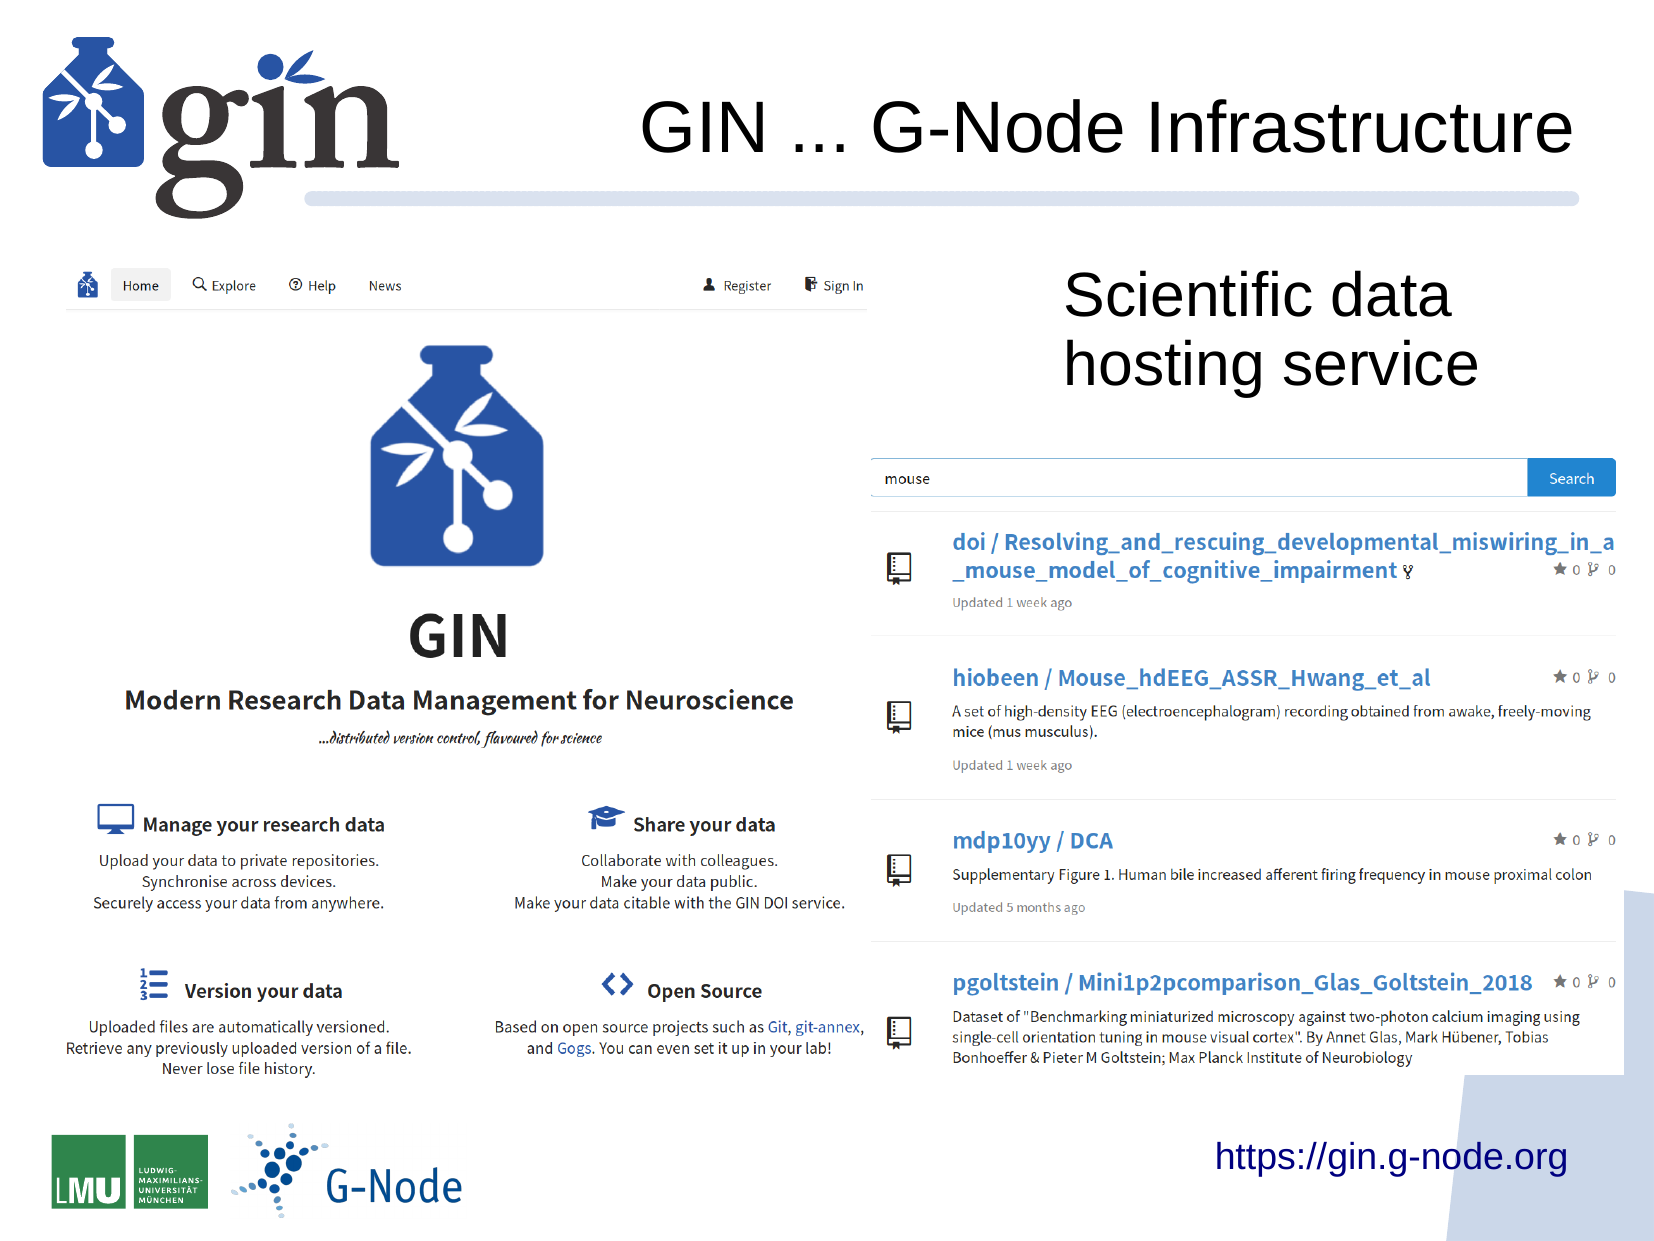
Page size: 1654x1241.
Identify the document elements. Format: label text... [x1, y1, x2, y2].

picture [33, 30, 409, 224]
picture [59, 262, 1624, 1083]
text_box https://gin.g-node.org [1200, 1128, 1625, 1186]
text_box GIN ... G-Node Infrastructure [87, 30, 1576, 226]
text_box Scientific data hosting service [1049, 252, 1551, 407]
picture [230, 1123, 467, 1219]
